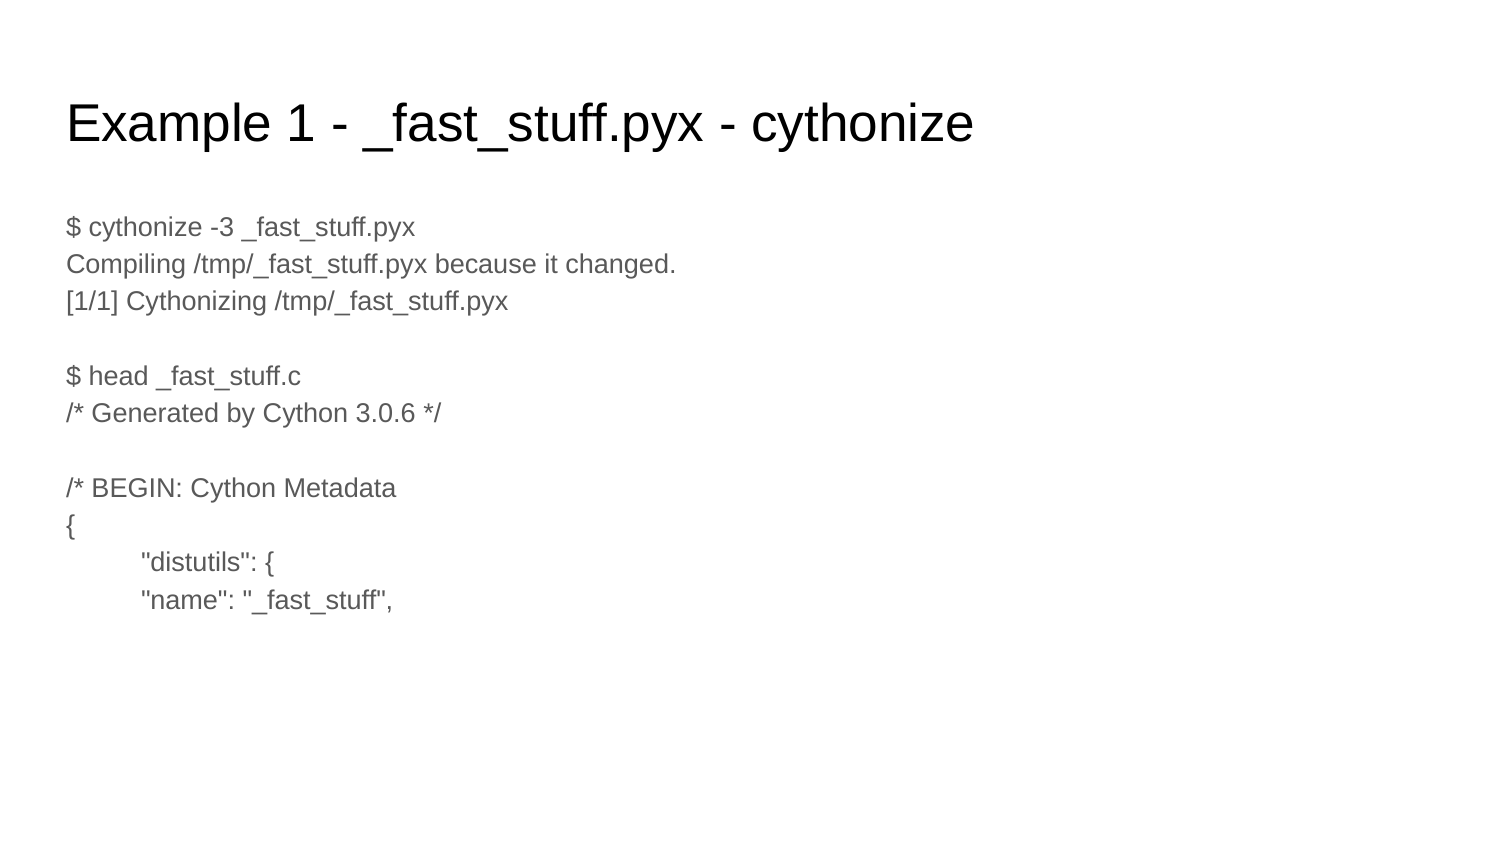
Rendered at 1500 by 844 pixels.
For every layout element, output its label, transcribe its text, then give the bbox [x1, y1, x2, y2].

list $ cythonize -3 _fast_stuff.pyx Compiling /tmp/_fast_stuff.pyx because it changed. [1/1] Cythonizing /tmp/_fast_stuff.pyx $ head _fast_stuff.c /* Generated by Cython 3.0.6 */ /* BEGIN: Cython Metadata { "distutils": { "name": "_fast_stuff", [51, 189, 1449, 817]
title Example 1 - _fast_stuff.pyx - cythonize [51, 72, 1449, 167]
